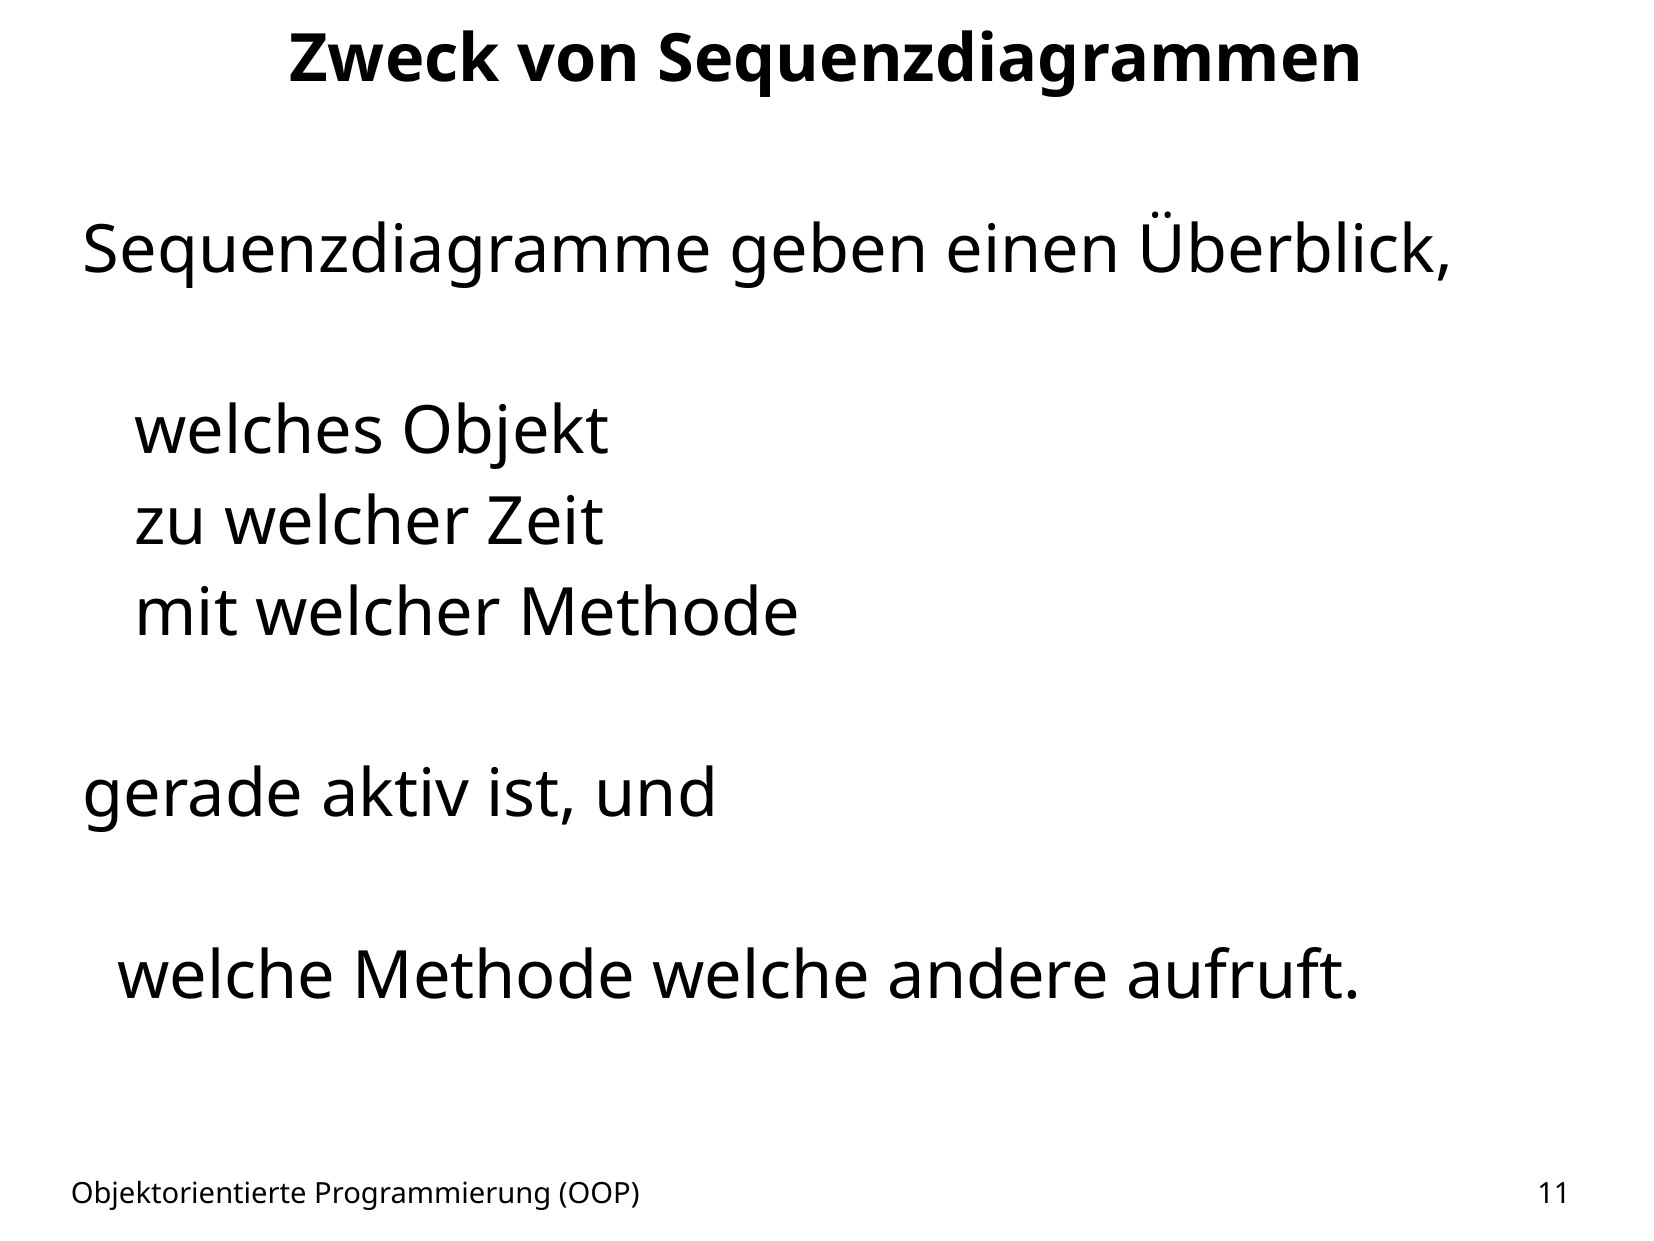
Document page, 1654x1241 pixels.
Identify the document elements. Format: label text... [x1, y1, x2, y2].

list Sequenzdiagramme geben einen Überblick, welches Objekt zu welcher Zeit mit welcher Methode gerade aktiv ist, und welche Methode welche andere aufruft. [82, 200, 1571, 1146]
title Zweck von Sequenzdiagrammen [0, 5, 1654, 107]
